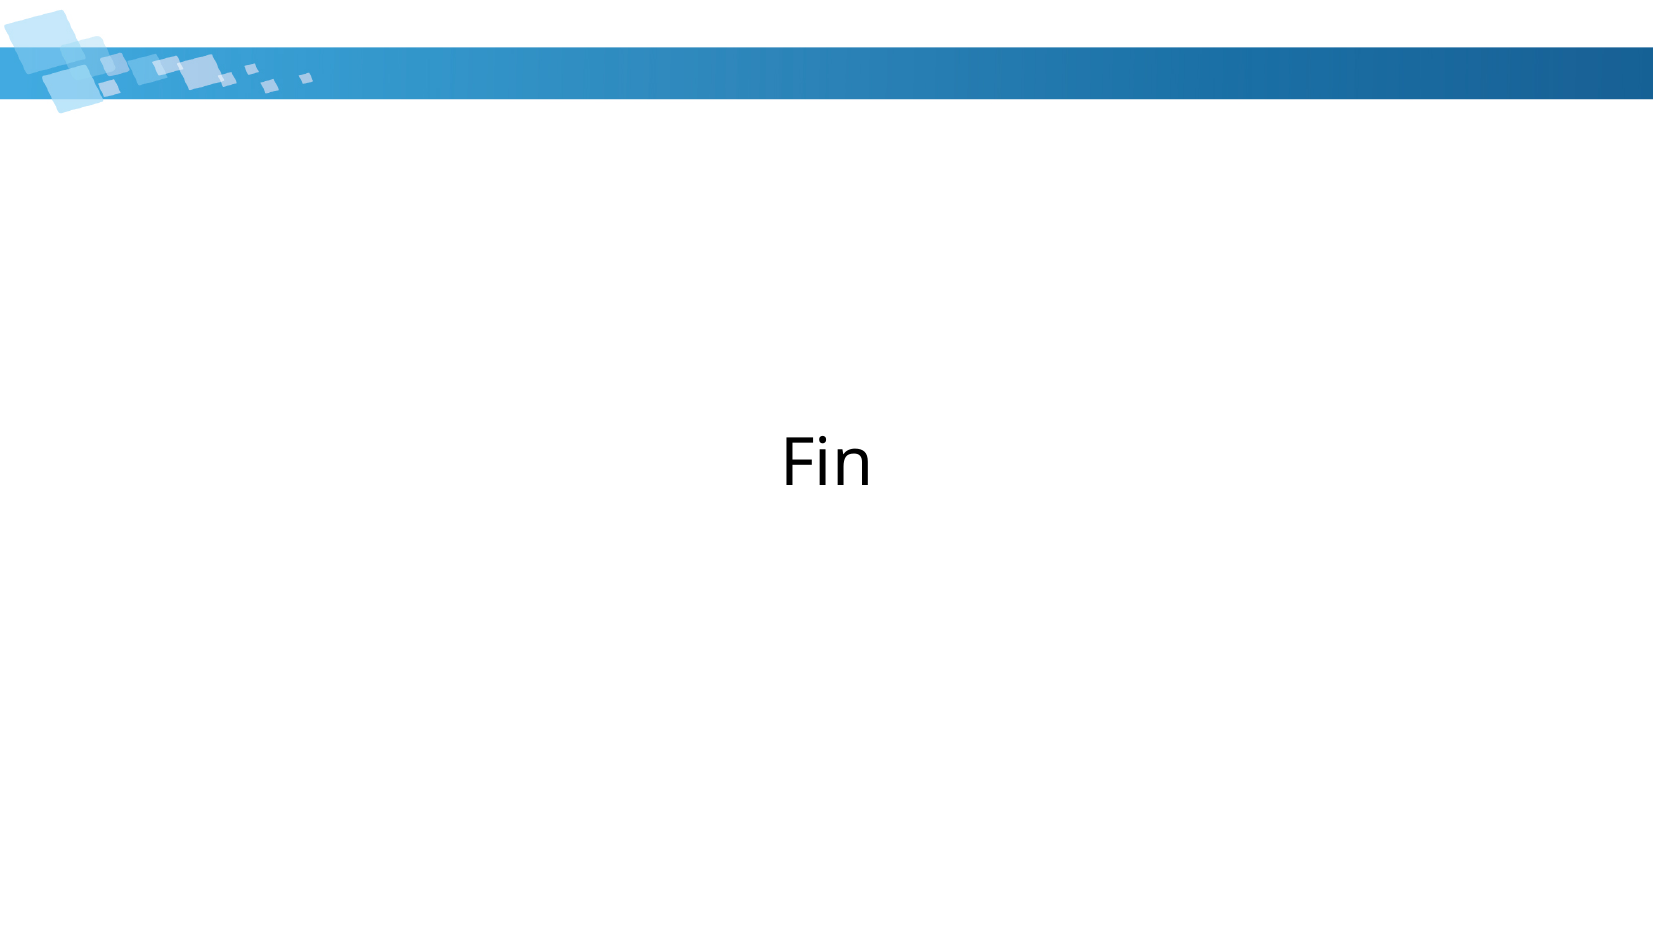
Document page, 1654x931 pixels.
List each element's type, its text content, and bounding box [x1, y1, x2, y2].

picture [0, 0, 1653, 929]
subtitle Fin [82, 99, 1571, 820]
